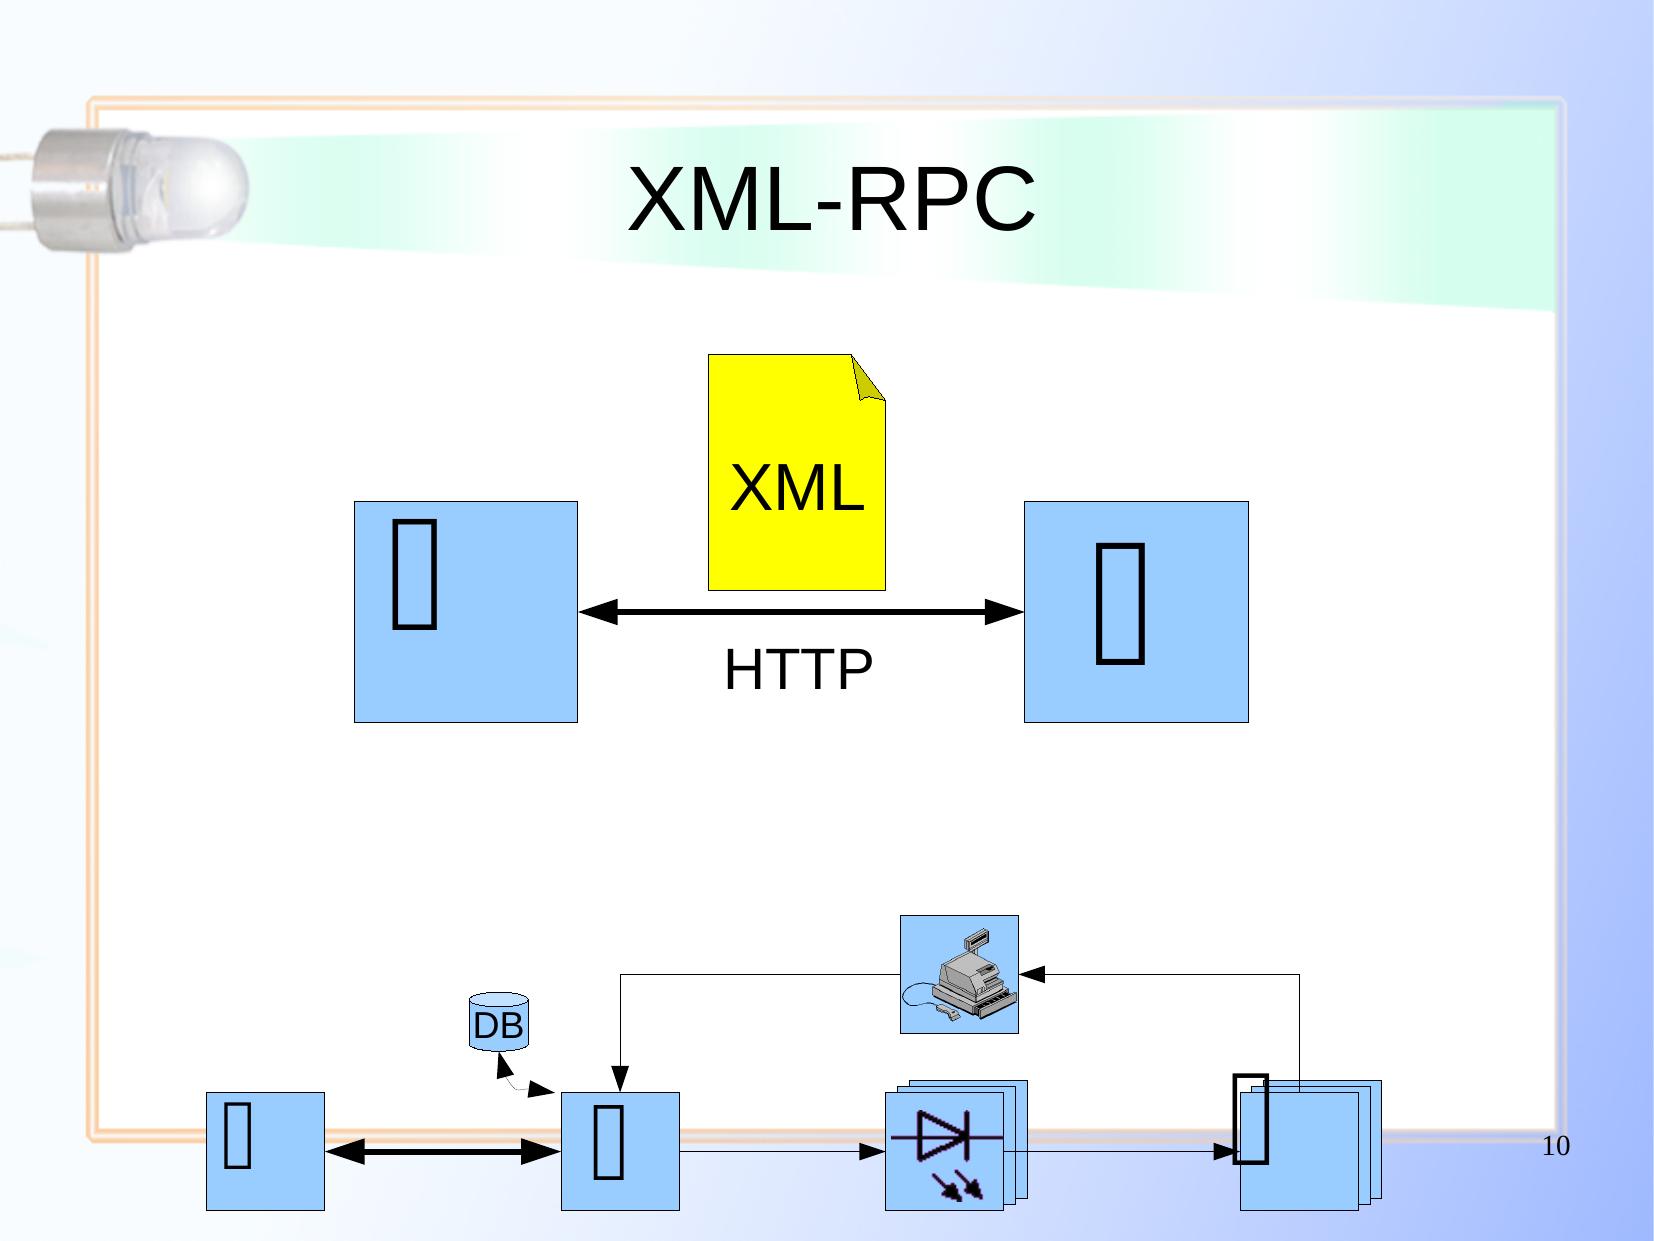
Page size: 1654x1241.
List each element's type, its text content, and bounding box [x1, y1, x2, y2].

text_box [1024, 501, 1249, 723]
text_box [900, 915, 1019, 1034]
picture [0, 0, 1654, 1241]
title XML-RPC [88, 102, 1577, 296]
text_box [561, 1092, 680, 1211]
text_box XML [714, 442, 882, 533]
text_box DB [469, 1001, 529, 1052]
text_box : [372, 507, 597, 748]
text_box : [206, 1092, 325, 1222]
text_box [708, 354, 886, 591]
text_box  [575, 1095, 694, 1223]
text_box [1376, 1080, 1382, 1199]
text_box [354, 501, 578, 723]
text_box  [1213, 1062, 1376, 1216]
text_box HTTP [708, 629, 891, 709]
text_box [885, 1080, 1028, 1211]
text_box  [1075, 531, 1300, 768]
